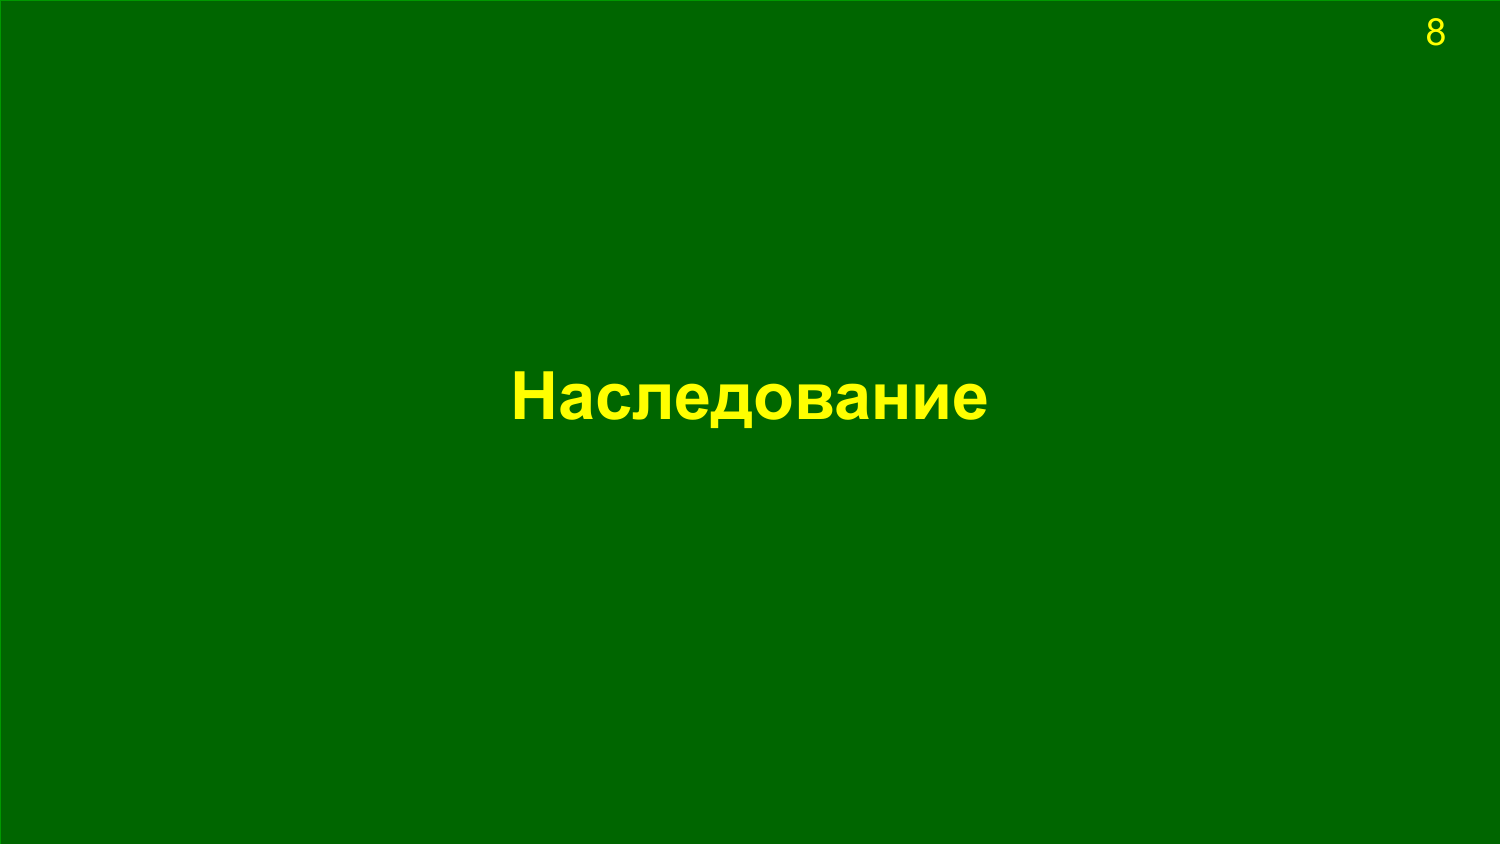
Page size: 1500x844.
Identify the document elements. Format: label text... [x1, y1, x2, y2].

title Наследование [75, 302, 1426, 491]
